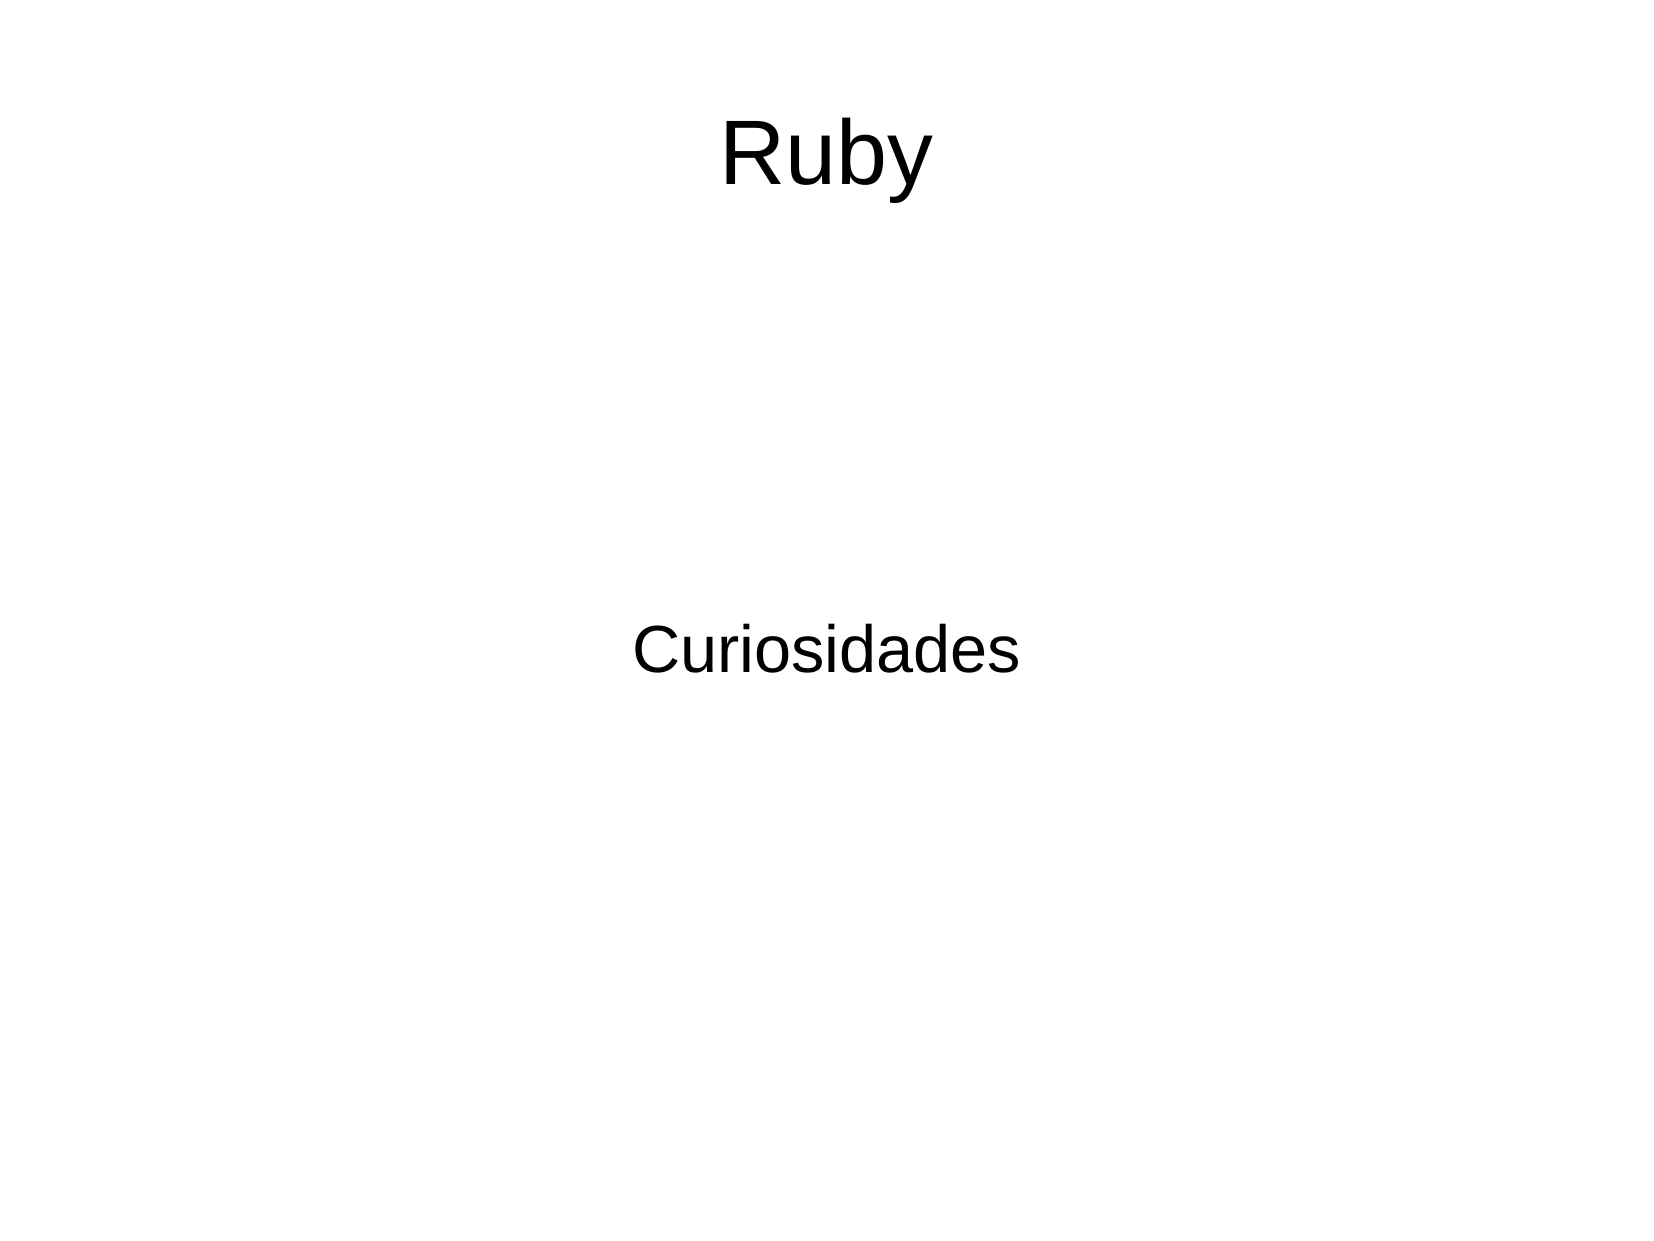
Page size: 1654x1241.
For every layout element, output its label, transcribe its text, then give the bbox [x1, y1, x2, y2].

subtitle Curiosidades [82, 290, 1571, 1010]
title Ruby [82, 49, 1571, 257]
